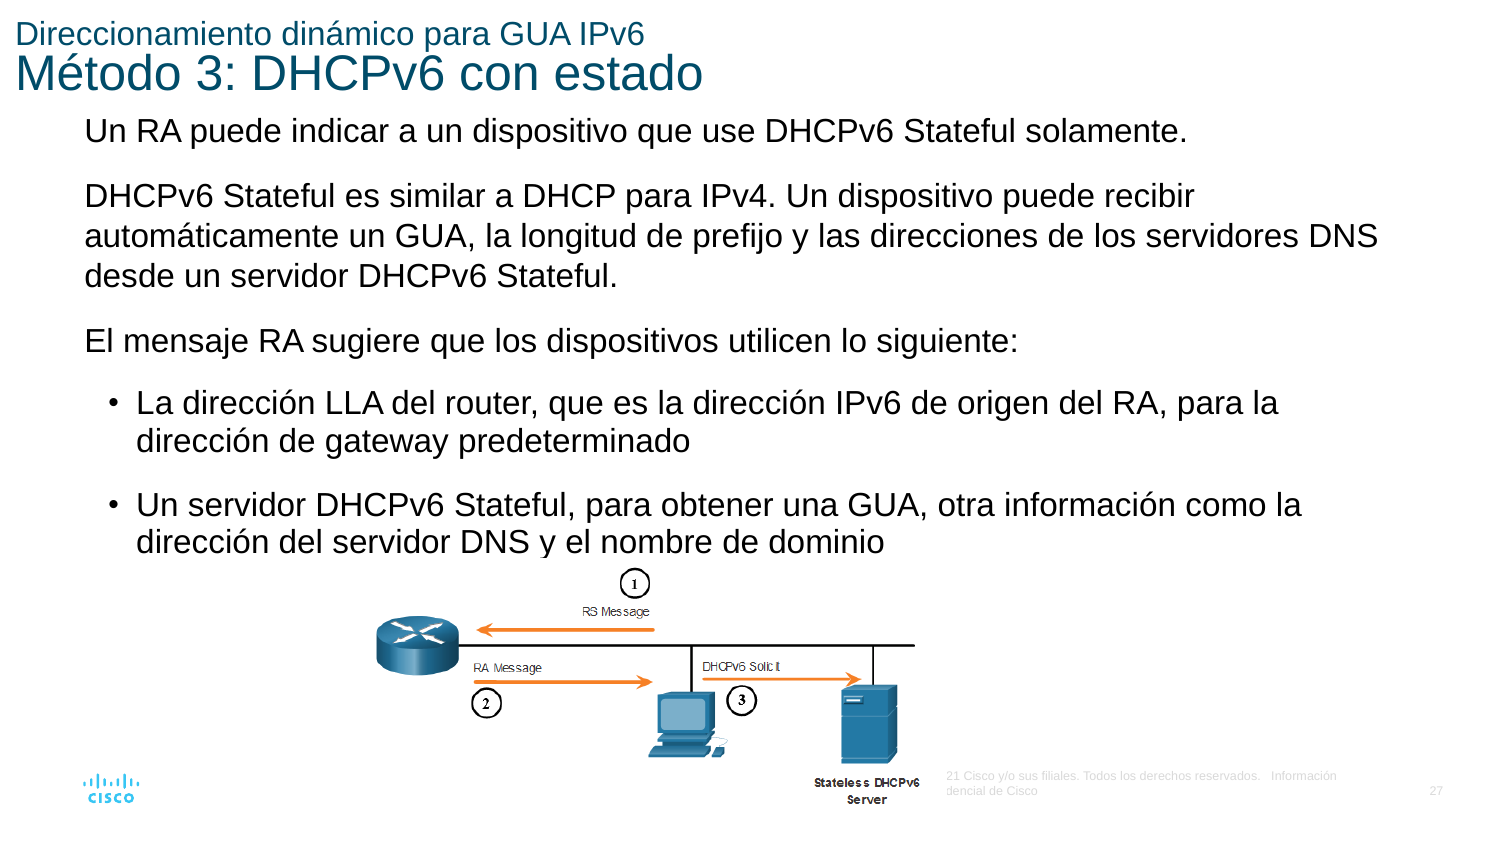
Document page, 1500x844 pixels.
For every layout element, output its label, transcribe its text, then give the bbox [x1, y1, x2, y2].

title Direccionamiento dinámico para GUA IPv6 Método 3: DHCPv6 con estado [0, 0, 1369, 121]
picture [353, 558, 947, 815]
list Un RA puede indicar a un dispositivo que use DHCPv6 Stateful solamente. DHCPv6 Stateful es similar a DHCP para IPv4. Un dispositivo puede recibir automáticamente un GUA, la longitud de prefijo y las direcciones de los servidores DNS desde un servidor DHCPv6 Stateful. El mensaje RA sugiere que los dispositivos utilicen lo siguiente: La dirección LLA del router, que es la dirección IPv6 de origen del RA, para la dirección de gateway predeterminado Un servidor DHCPv6 Stateful, para obtener una GUA, otra información como la dirección del servidor DNS y el nombre de dominio [69, 101, 1404, 534]
